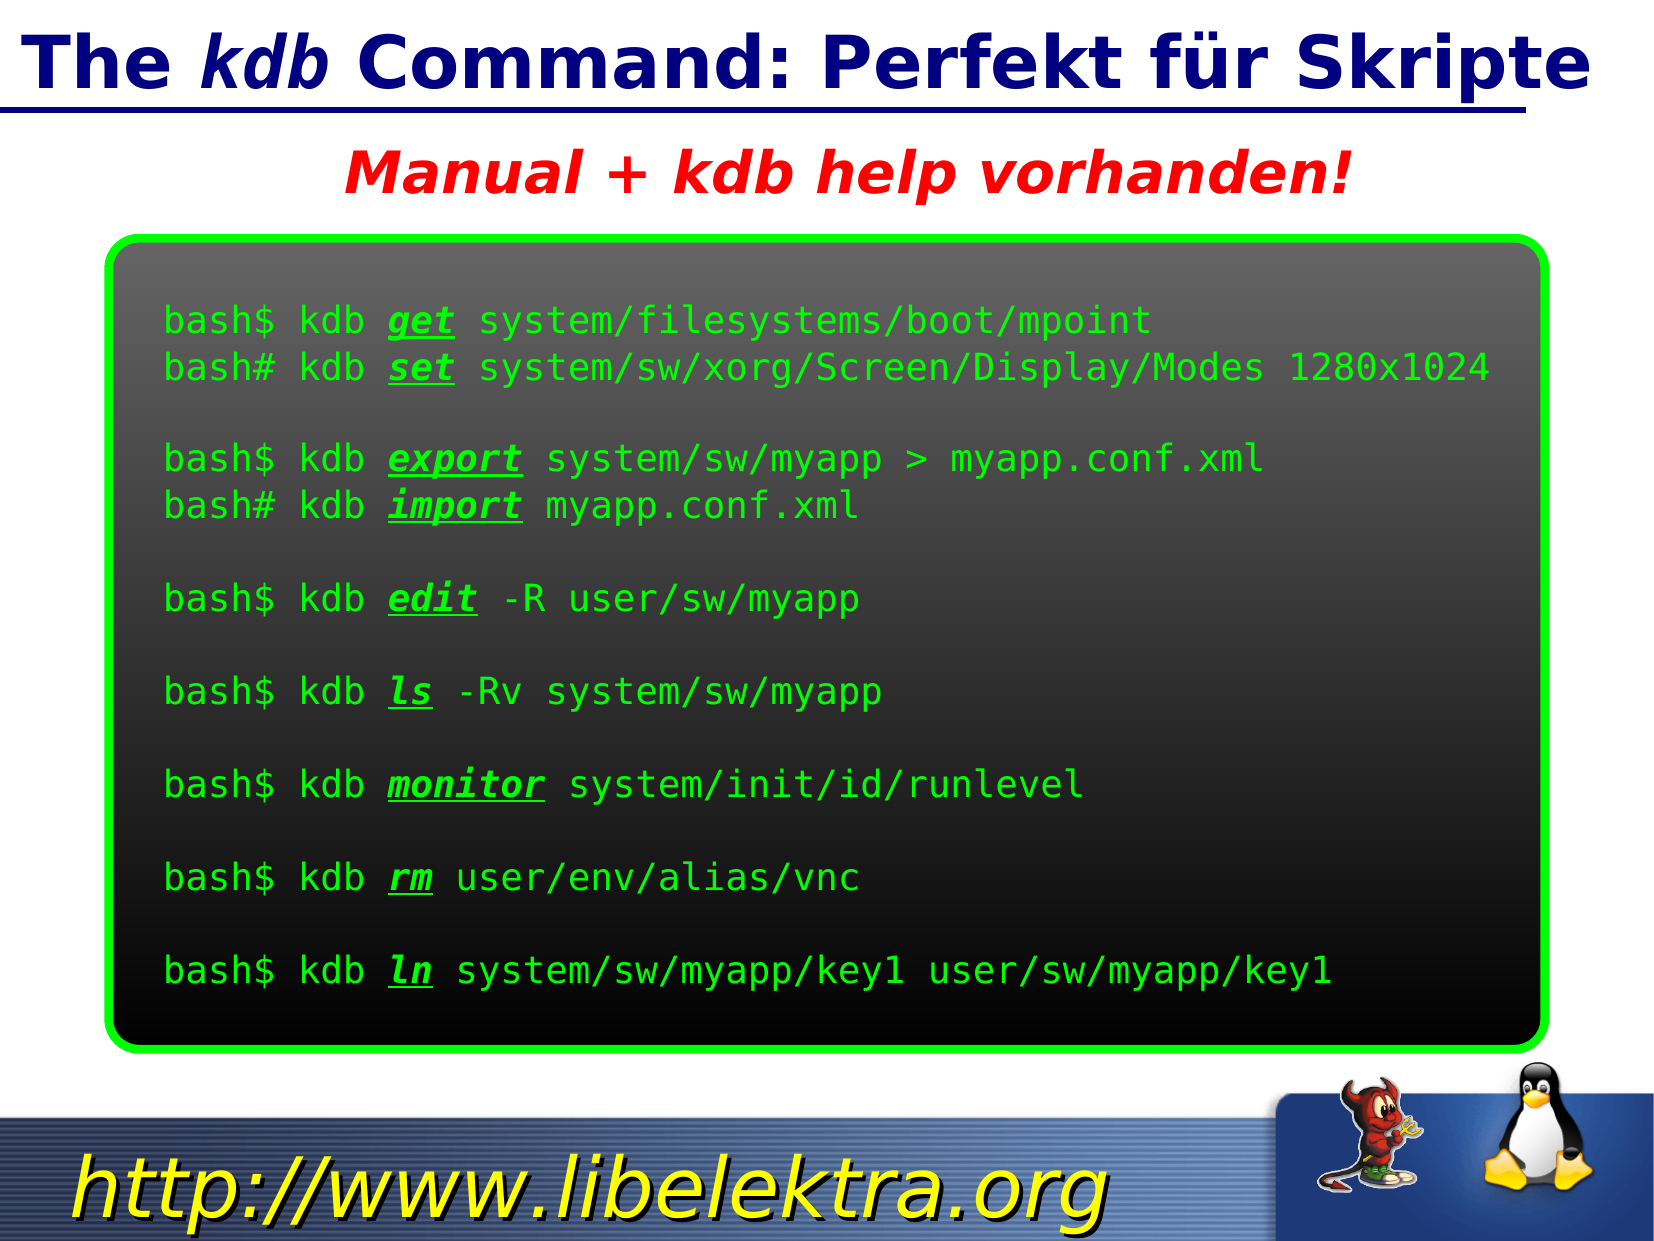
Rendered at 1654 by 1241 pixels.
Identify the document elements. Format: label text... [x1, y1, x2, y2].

picture [0, 1061, 1654, 1241]
text_box [108, 238, 1545, 1050]
text_box The kdb Command: Perfekt für Skripte [21, 14, 1611, 111]
text_box Manual + kdb help vorhanden! [344, 135, 1357, 203]
text_box bash$ kdb get system/filesystems/boot/mpoint bash# kdb set system/sw/xorg/Screen/Display/Modes 1280x1024 bash$ kdb export system/sw/myapp > myapp.conf.xml bash# kdb import myapp.conf.xml bash$ kdb edit -R user/sw/myapp bash$ kdb ls -Rv system/sw/myapp bash$ kdb monitor system/init/id/runlevel bash$ kdb rm user/env/alias/vnc bash$ kdb ln system/sw/myapp/key1 user/sw/myapp/key1 [162, 296, 1514, 995]
